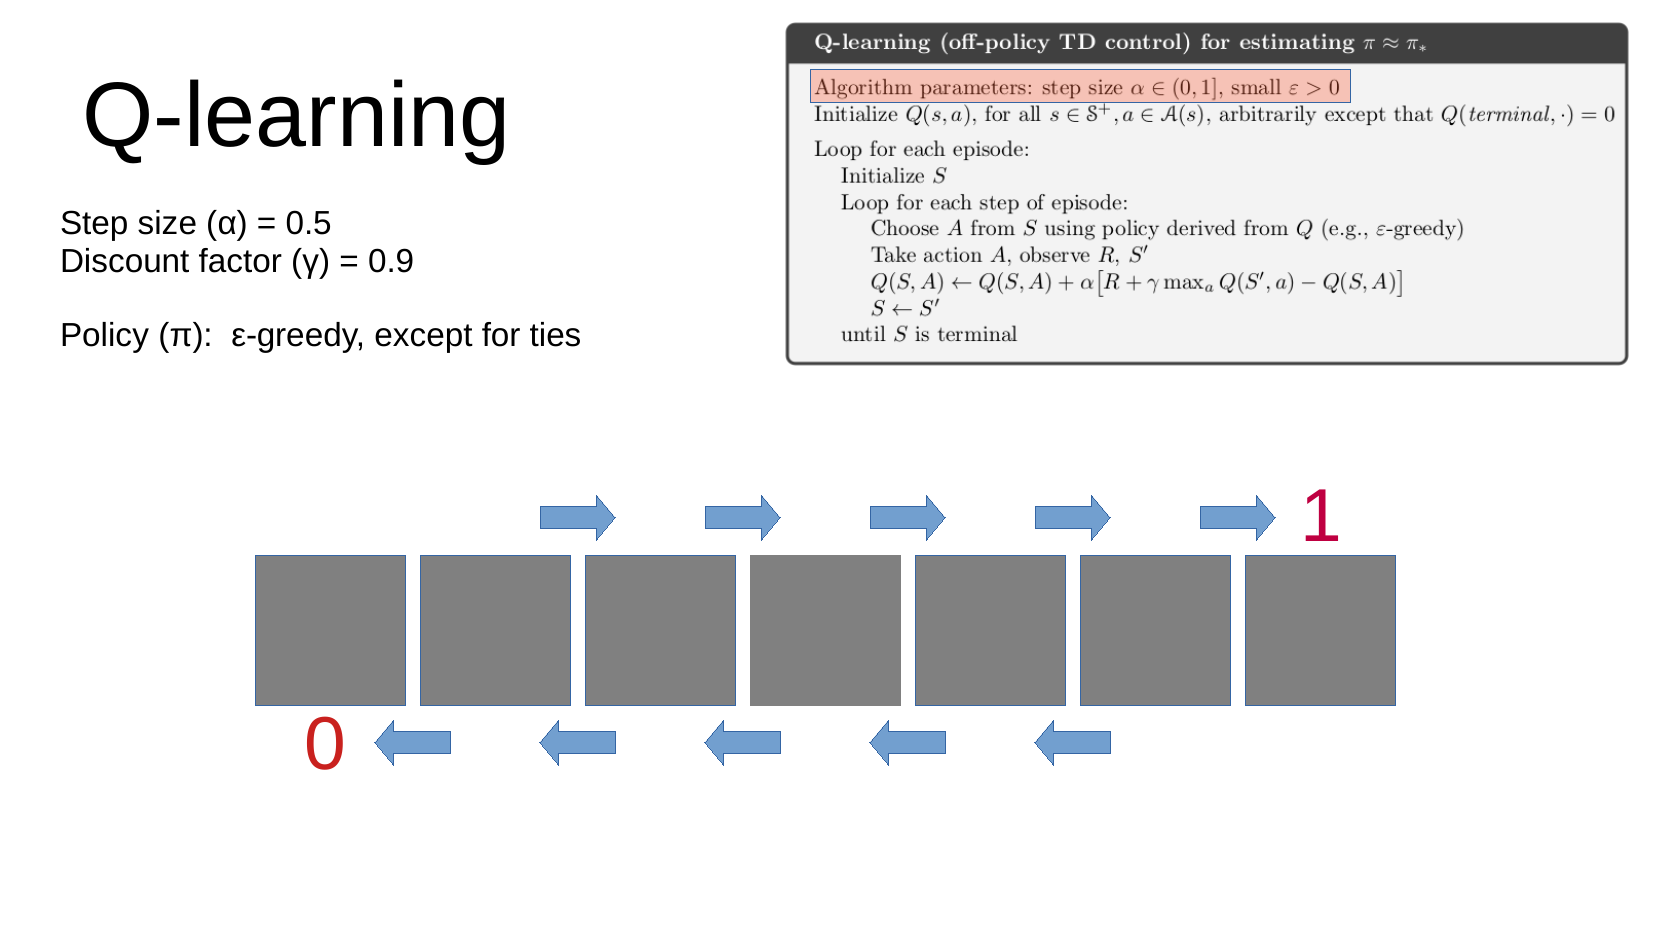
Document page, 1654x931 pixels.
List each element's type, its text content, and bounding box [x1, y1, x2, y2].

text_box [750, 555, 901, 706]
text_box [1200, 495, 1268, 541]
text_box [1035, 495, 1111, 541]
text_box [540, 495, 616, 541]
text_box [810, 69, 1351, 103]
text_box [870, 495, 946, 541]
text_box [255, 555, 406, 706]
text_box [379, 720, 451, 766]
text_box [539, 720, 616, 766]
text_box [869, 720, 946, 766]
title 1 [1268, 471, 1374, 561]
title Q-learning [82, 37, 773, 193]
text_box [585, 555, 736, 706]
text_box [1245, 555, 1396, 706]
text_box [705, 495, 781, 541]
text_box [420, 555, 571, 706]
text_box [915, 555, 1066, 706]
text_box [1080, 555, 1231, 706]
title Step size (α) = 0.5 Discount factor (γ) = 0.9 Policy (π): ε-greedy, except for ties [60, 186, 616, 409]
picture [773, 14, 1637, 376]
text_box [704, 720, 781, 766]
title 0 [273, 698, 379, 789]
text_box [1034, 720, 1111, 766]
